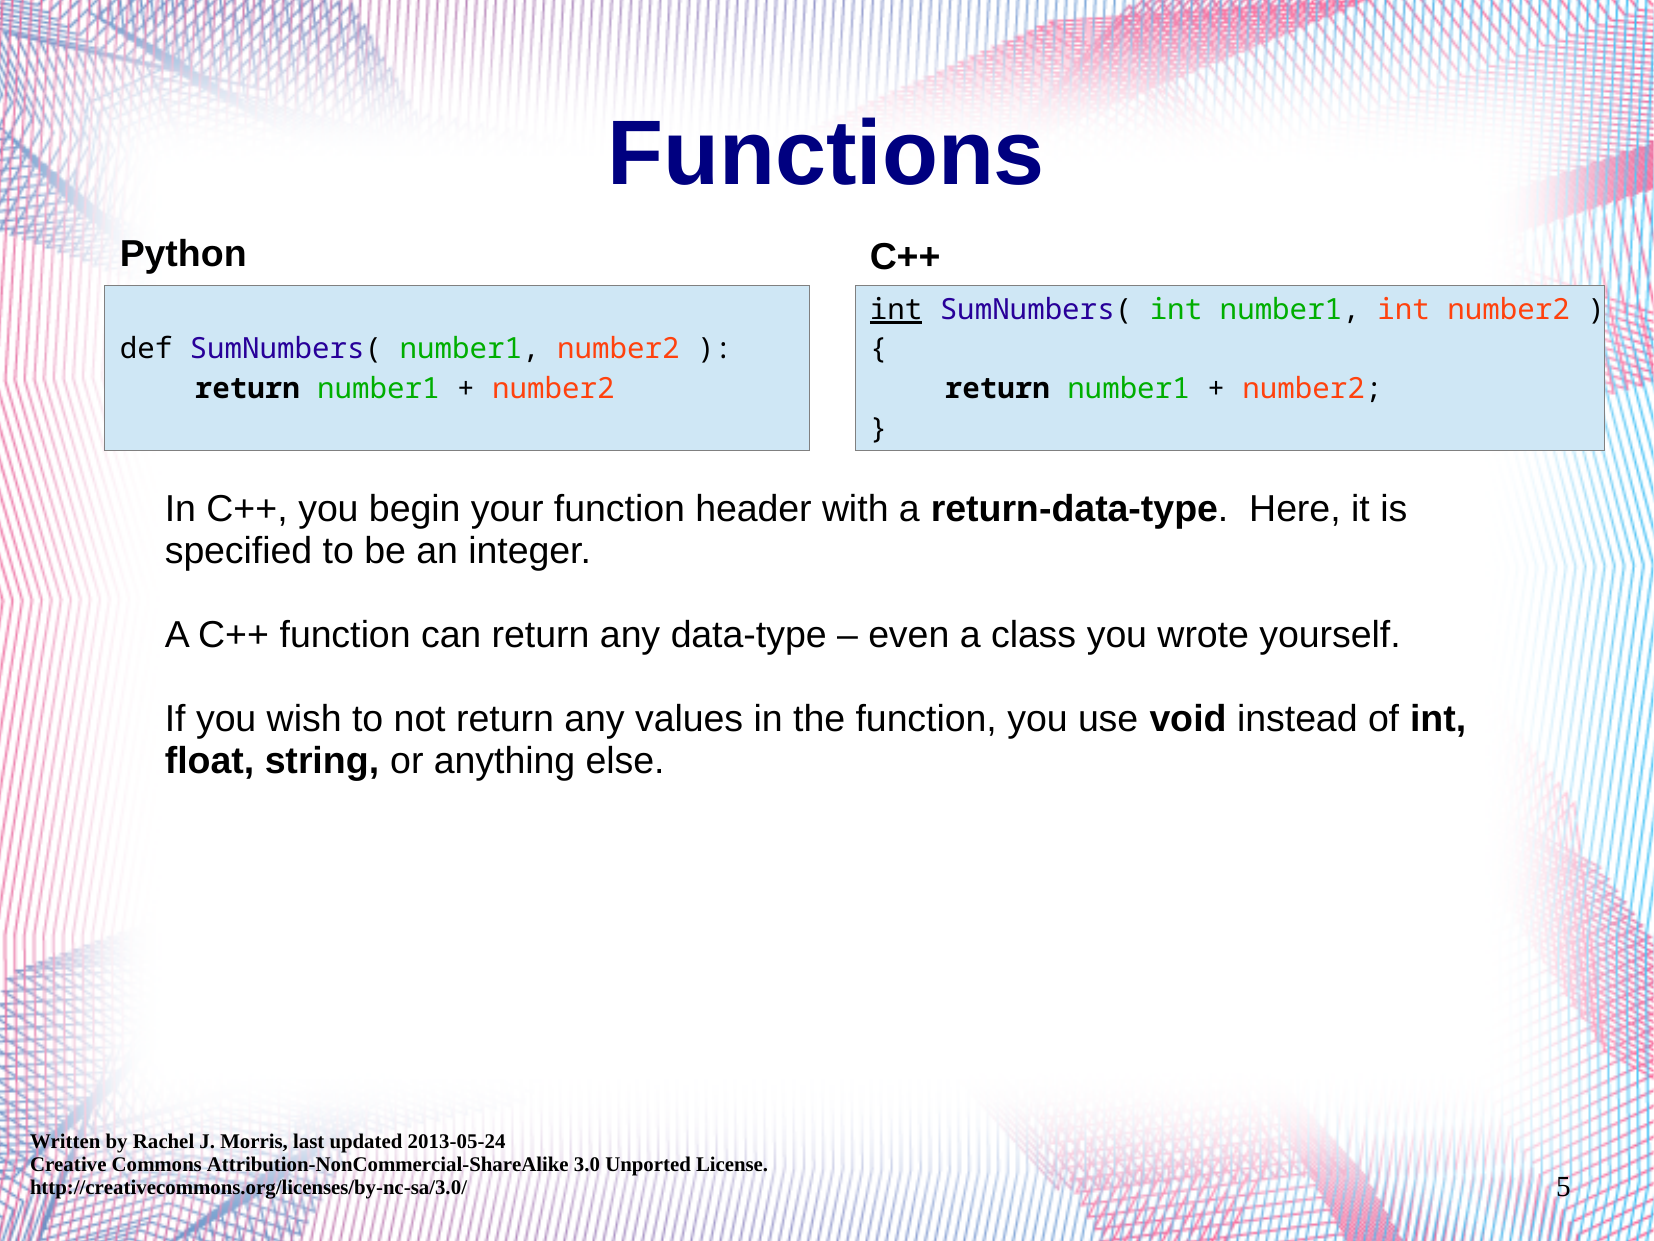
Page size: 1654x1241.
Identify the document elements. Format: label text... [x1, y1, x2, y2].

text_box C++ [855, 228, 1546, 286]
text_box def SumNumbers( number1, number2 ): return number1 + number2 [104, 285, 810, 451]
text_box Python [105, 225, 796, 282]
picture [0, 0, 1654, 1241]
text_box int SumNumbers( int number1, int number2 ) { return number1 + number2; } [855, 285, 1605, 451]
text_box In C++, you begin your function header with a return-data-type. Here, it is specified to be an integer. A C++ function can return any data-type – even a class you wrote yourself. If you wish to not return any values in the function, you use void instead of int, float, string, or anything else. [150, 480, 1561, 789]
title Functions [82, 49, 1571, 257]
